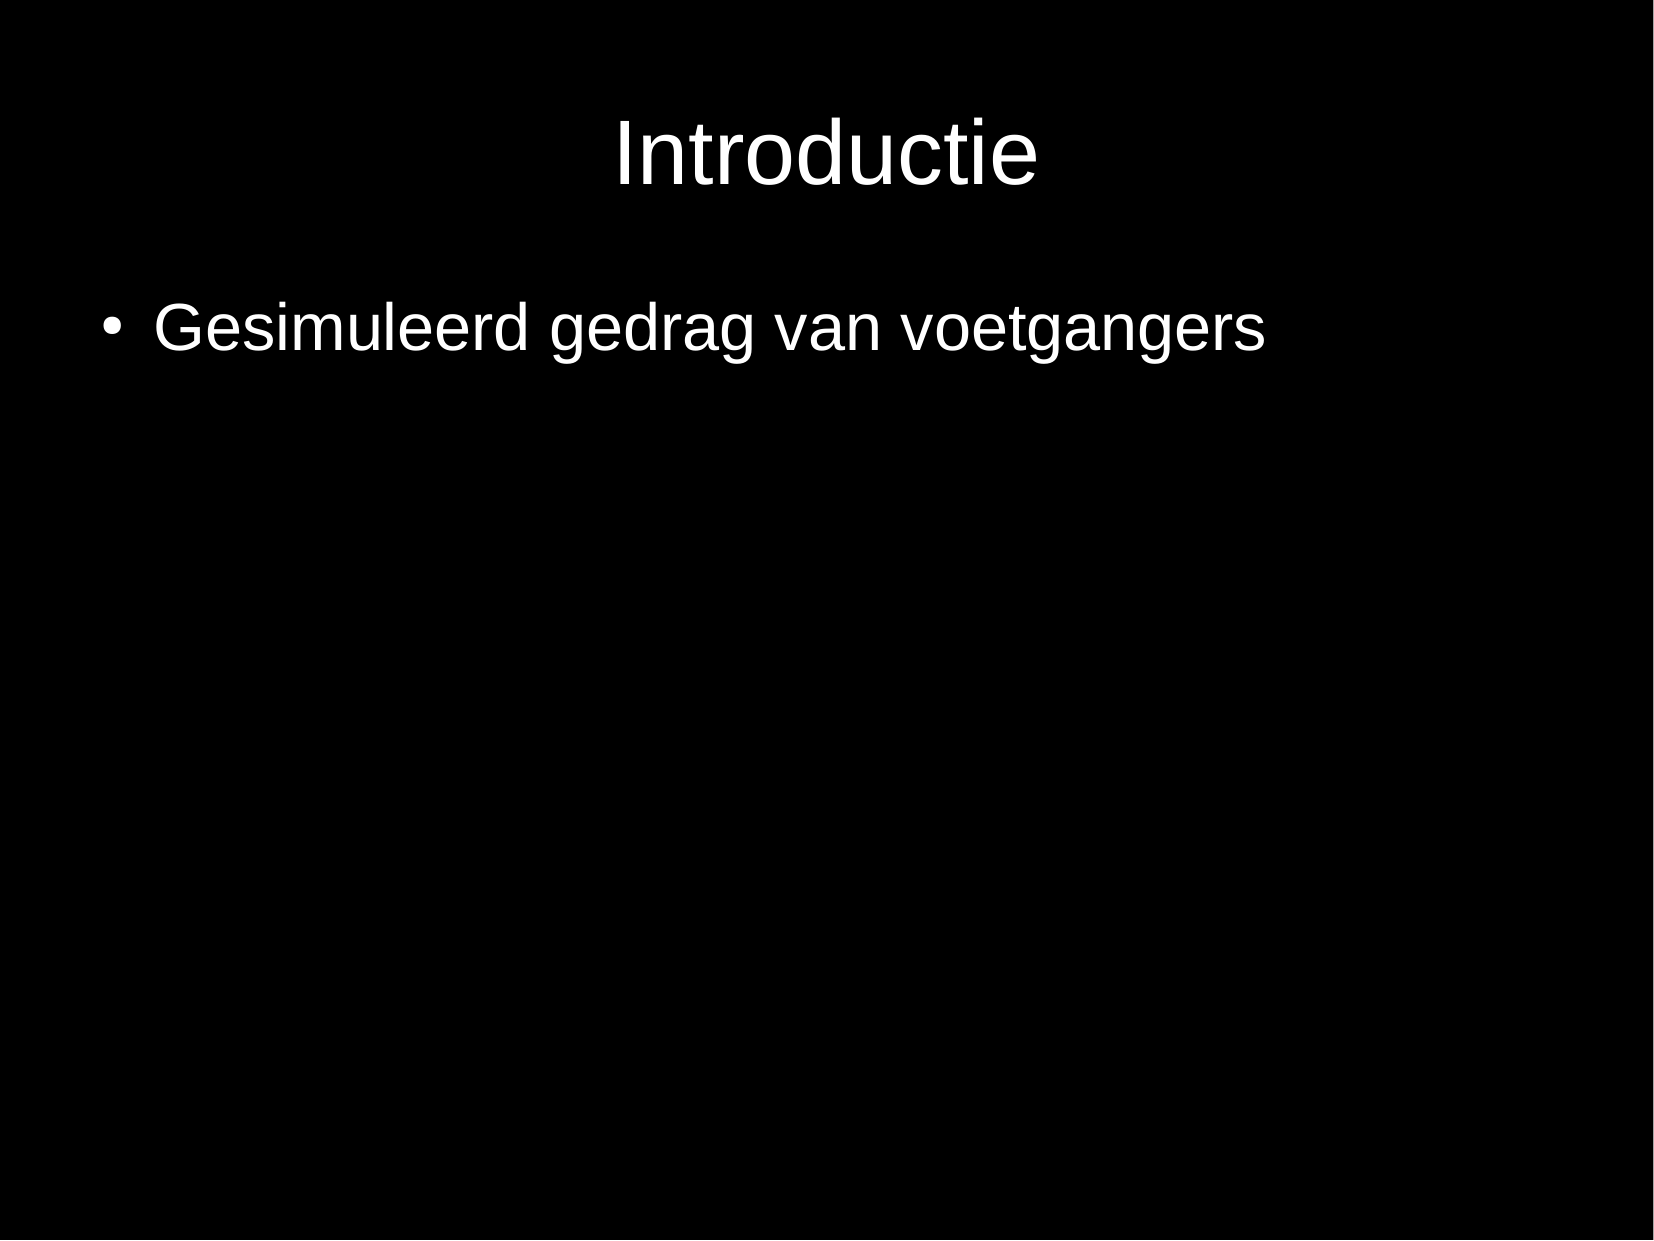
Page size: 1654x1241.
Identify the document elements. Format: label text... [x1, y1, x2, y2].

title Introductie [82, 49, 1571, 257]
list Gesimuleerd gedrag van voetgangers [82, 290, 1571, 1094]
